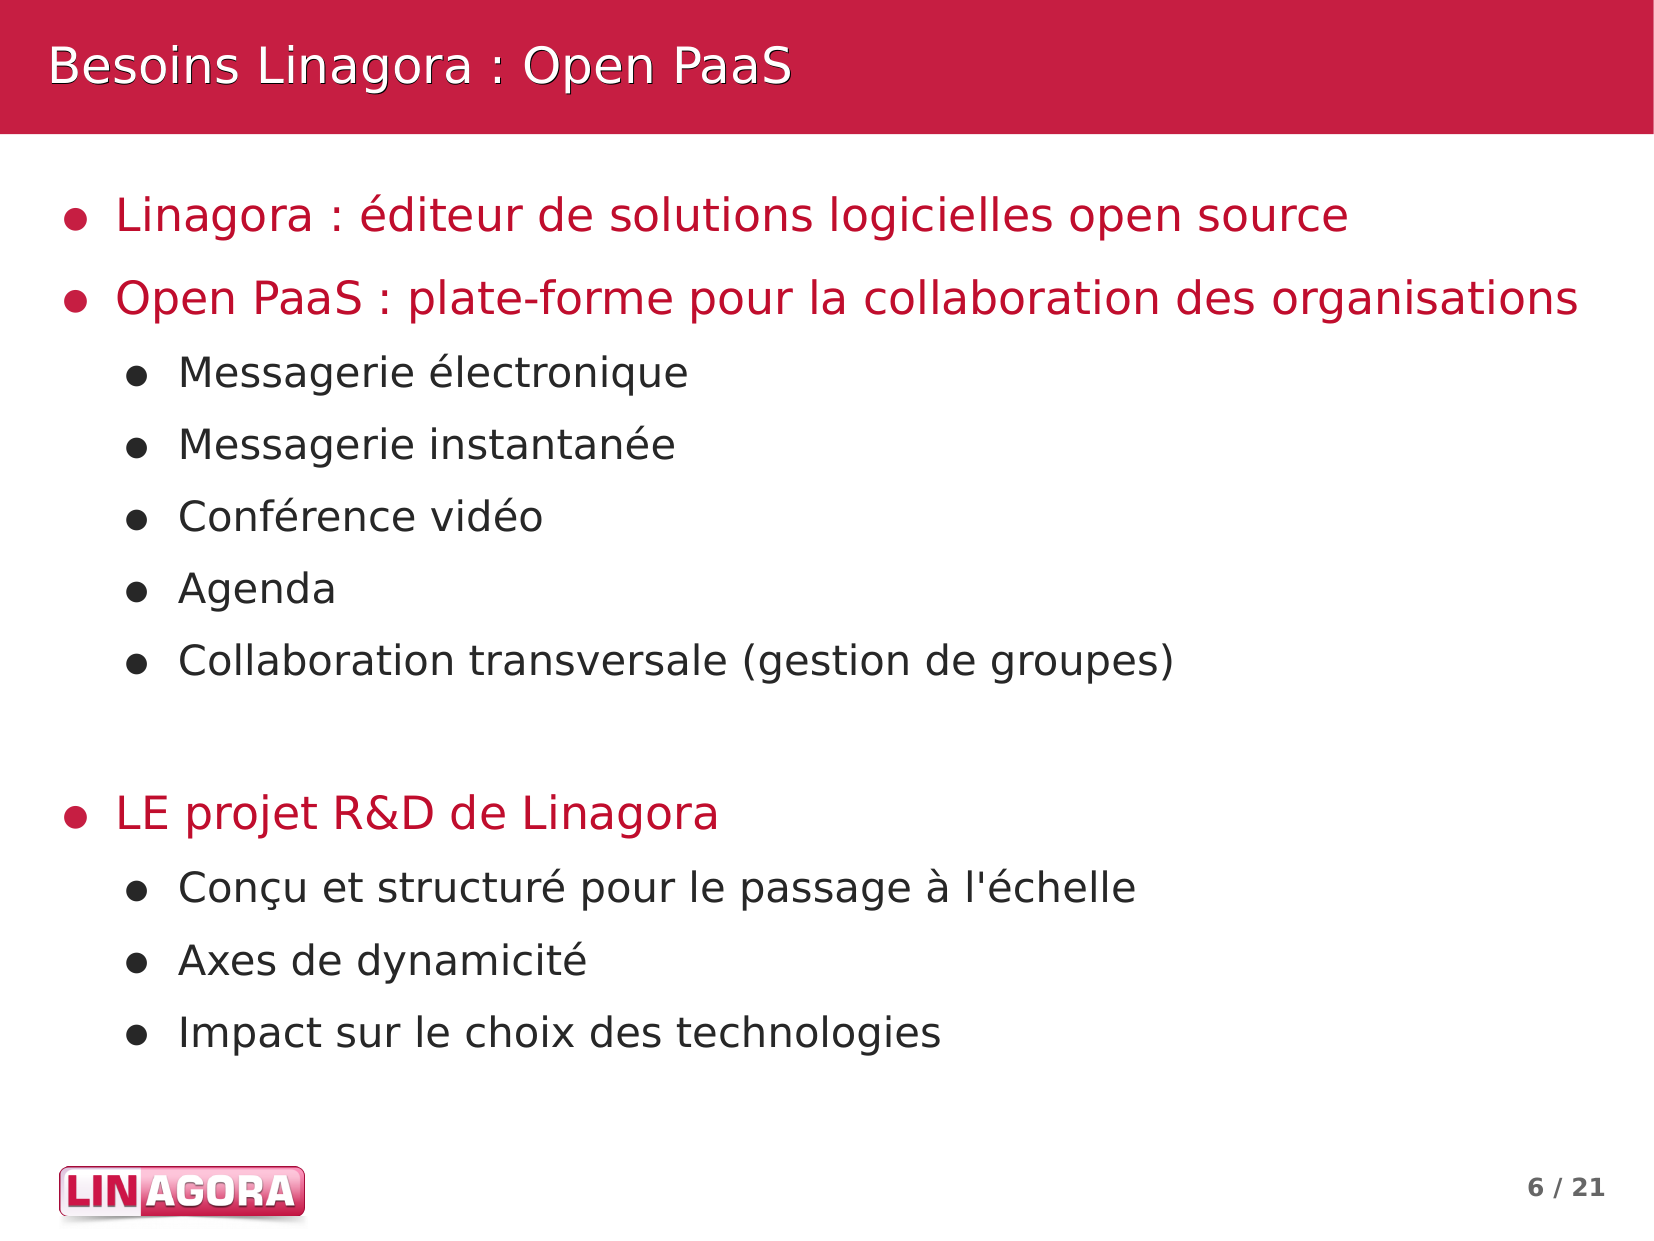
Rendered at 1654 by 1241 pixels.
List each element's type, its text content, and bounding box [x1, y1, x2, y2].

picture [59, 1166, 308, 1229]
title Besoins Linagora : Open PaaS [47, 7, 1624, 126]
list Linagora : éditeur de solutions logicielles open source Open PaaS : plate-forme pour la collaboration des organisations Messagerie électronique Messagerie instantanée Conférence vidéo Agenda Collaboration transversale (gestion de groupes) LE projet R&D de Linagora Conçu et structuré pour le passage à l'échelle Axes de dynamicité Impact sur le choix des technologies [45, 188, 1606, 1134]
